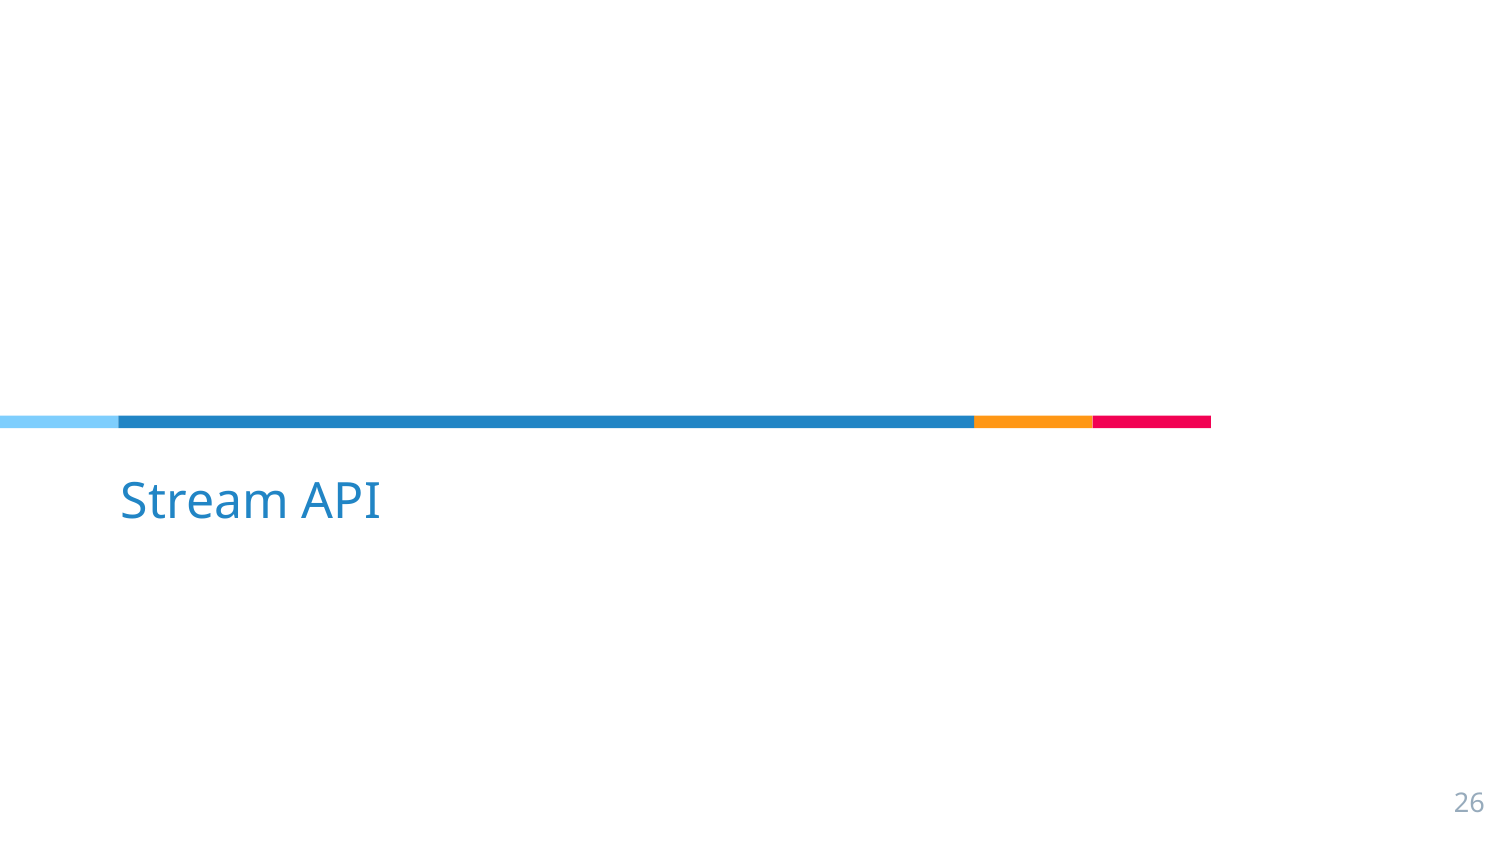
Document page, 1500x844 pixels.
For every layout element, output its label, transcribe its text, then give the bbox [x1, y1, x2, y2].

slide_number <number> [1409, 770, 1500, 822]
title Stream API [105, 453, 1211, 644]
